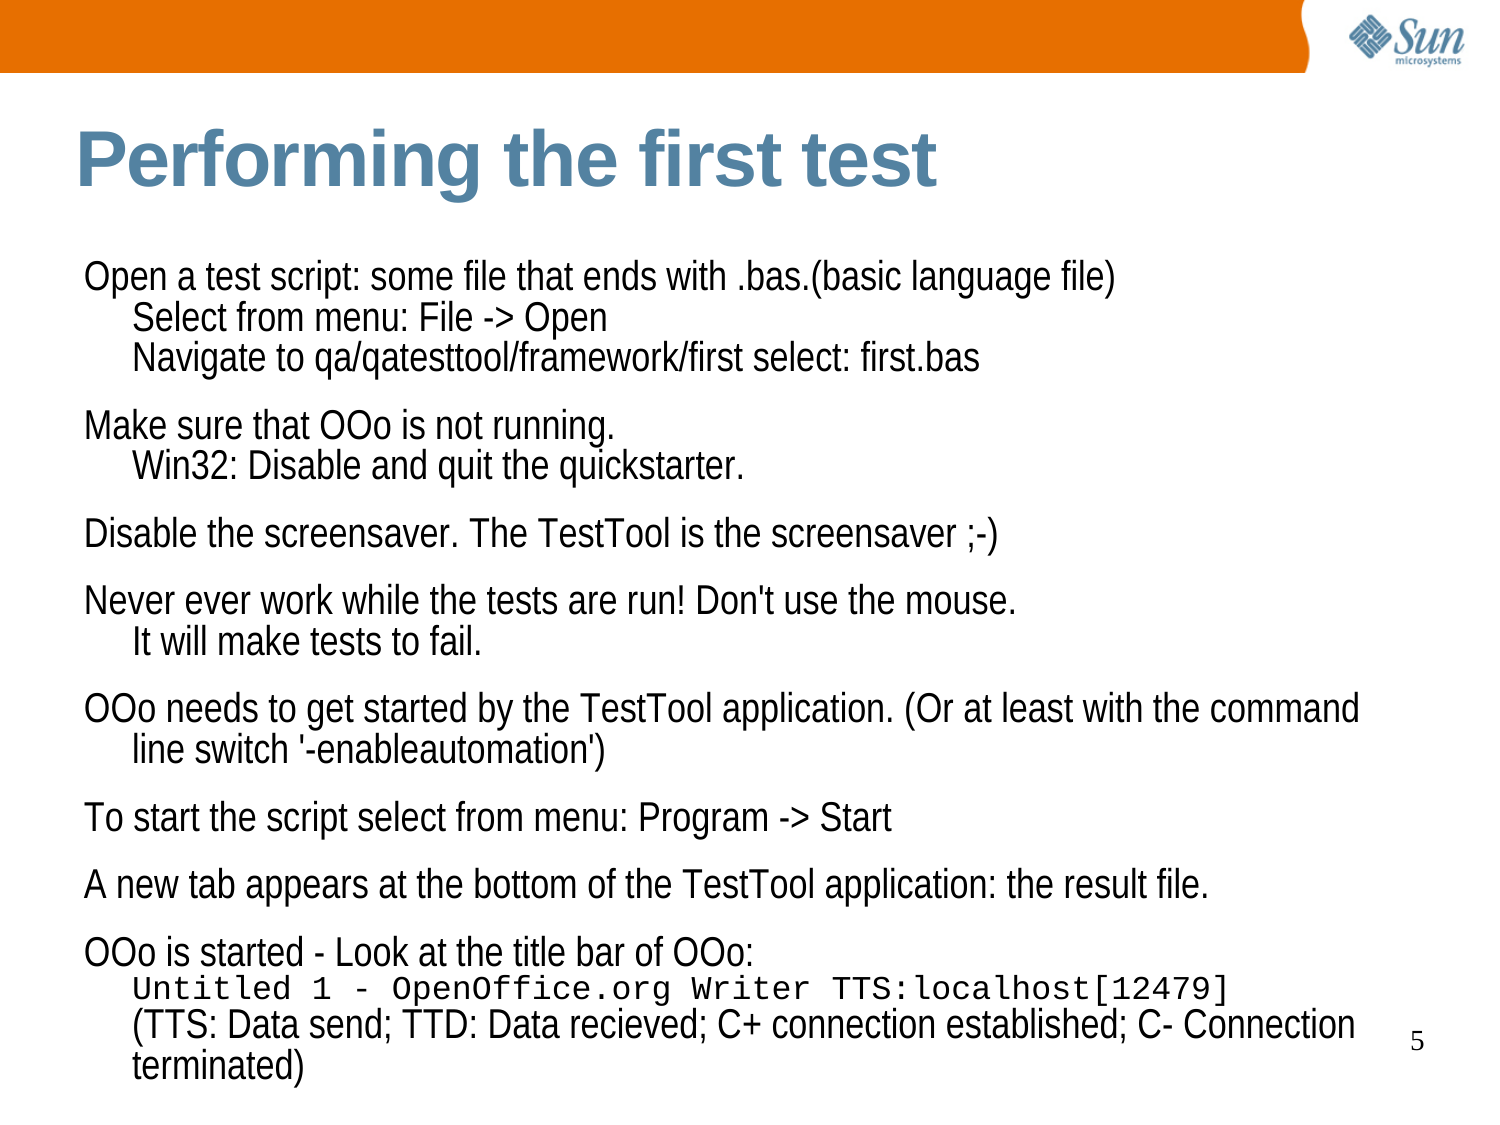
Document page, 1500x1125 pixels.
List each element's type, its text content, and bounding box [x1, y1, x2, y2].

list Open a test script: some file that ends with .bas.(basic language file) Select from menu: File -> Open Navigate to qa/qatesttool/framework/first select: first.bas Make sure that OOo is not running. Win32: Disable and quit the quickstarter. Disable the screensaver. The TestTool is the screensaver ;-) Never ever work while the tests are run! Don't use the mouse. It will make tests to fail. OOo needs to get started by the TestTool application. (Or at least with the command line switch '-enableautomation') To start the script select from menu: Program -> Start A new tab appears at the bottom of the TestTool application: the result file. OOo is started - Look at the title bar of OOo: Untitled 1 - OpenOffice.org Writer TTS:localhost[12479] (TTS: Data send; TTD: Data recieved; C+ connection established; C- Connection terminated) [64, 258, 1401, 1101]
title Performing the first test [75, 123, 1437, 227]
picture [0, 0, 1500, 73]
